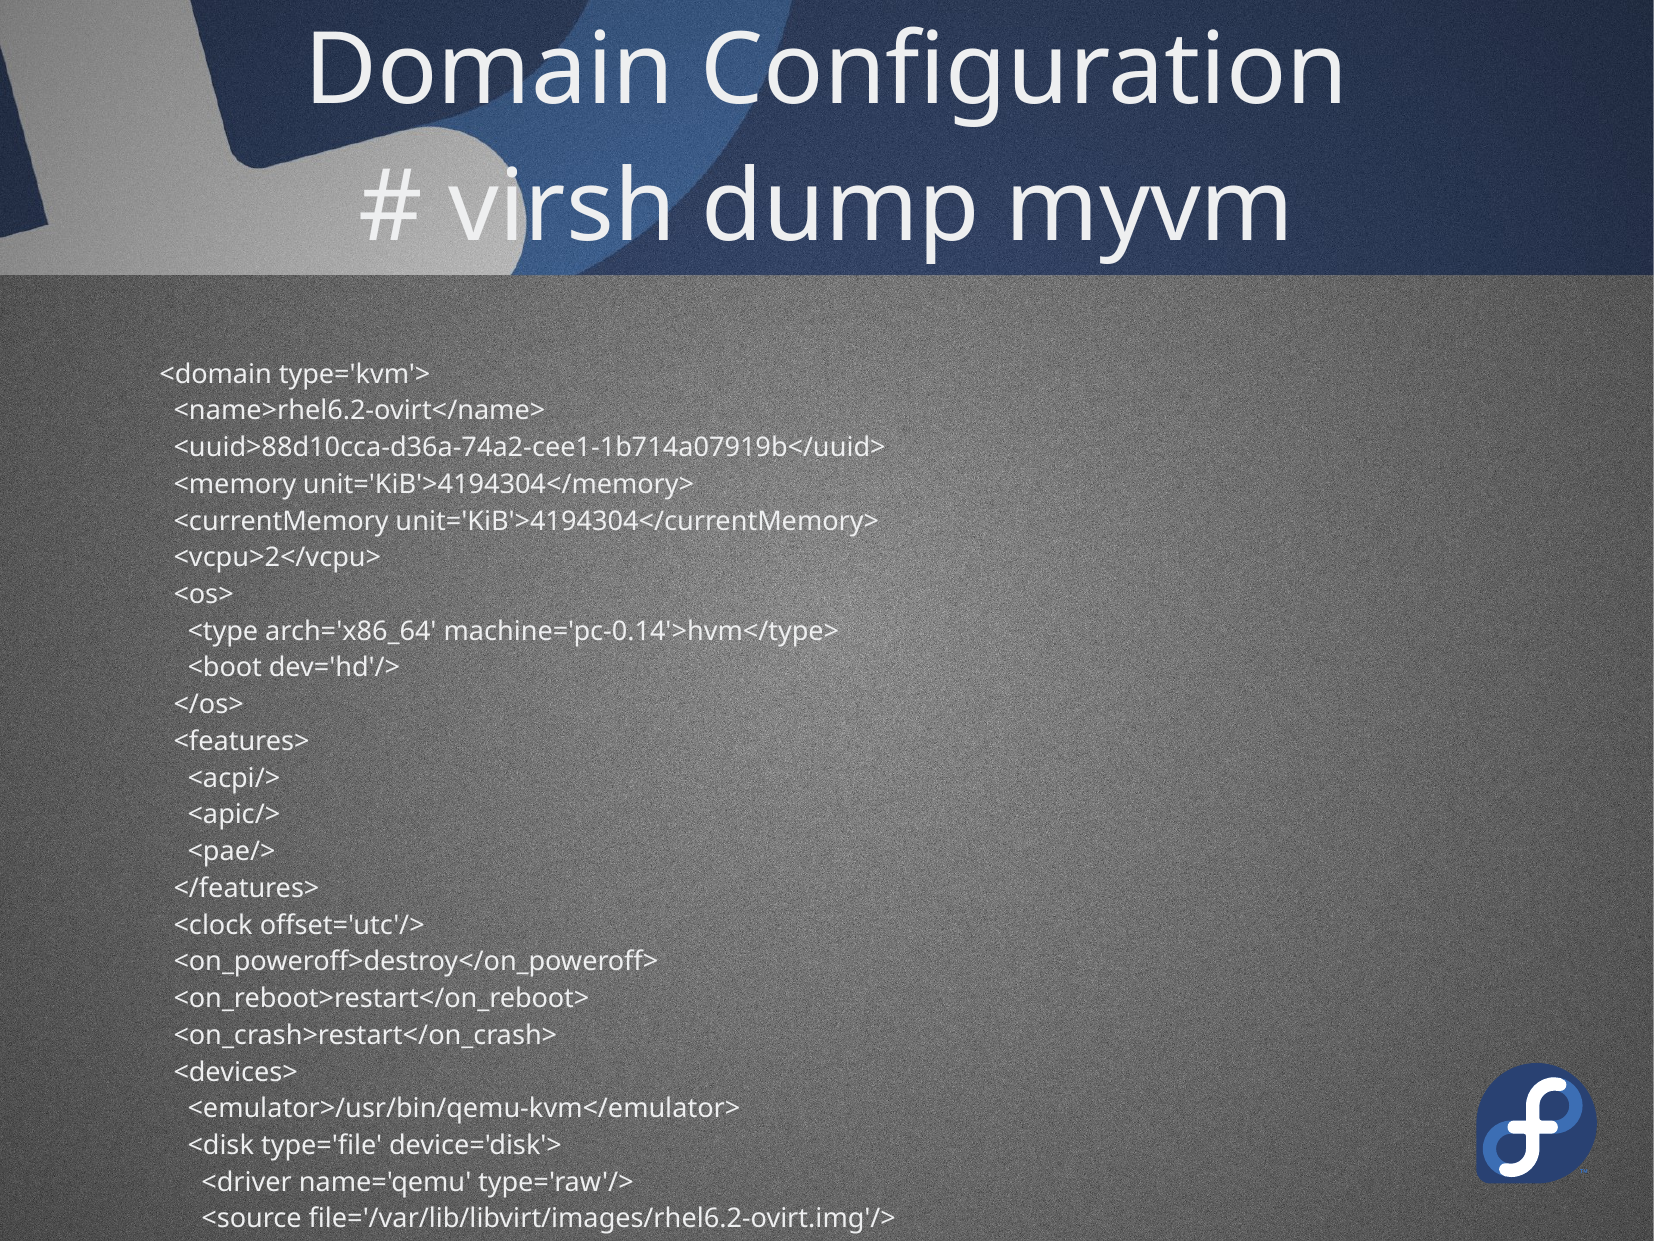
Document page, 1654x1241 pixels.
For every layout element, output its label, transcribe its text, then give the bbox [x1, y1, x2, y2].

list <domain type='kvm'> <name>rhel6.2-ovirt</name> <uuid>88d10cca-d36a-74a2-cee1-1b714a07919b</uuid> <memory unit='KiB'>4194304</memory> <currentMemory unit='KiB'>4194304</currentMemory> <vcpu>2</vcpu> <os> <type arch='x86_64' machine='pc-0.14'>hvm</type> <boot dev='hd'/> </os> <features> <acpi/> <apic/> <pae/> </features> <clock offset='utc'/> <on_poweroff>destroy</on_poweroff> <on_reboot>restart</on_reboot> <on_crash>restart</on_crash> <devices> <emulator>/usr/bin/qemu-kvm</emulator> <disk type='file' device='disk'> <driver name='qemu' type='raw'/> <source file='/var/lib/libvirt/images/rhel6.2-ovirt.img'/> <target dev='vda' bus='virtio'/> <address type='pci' domain='0x0000' bus='0x00' slot='0x04' function='0x0'/> </disk> [88, 354, 1506, 1198]
title Domain Configuration # virsh dump myvm [88, 16, 1565, 250]
picture [0, 0, 1654, 1241]
